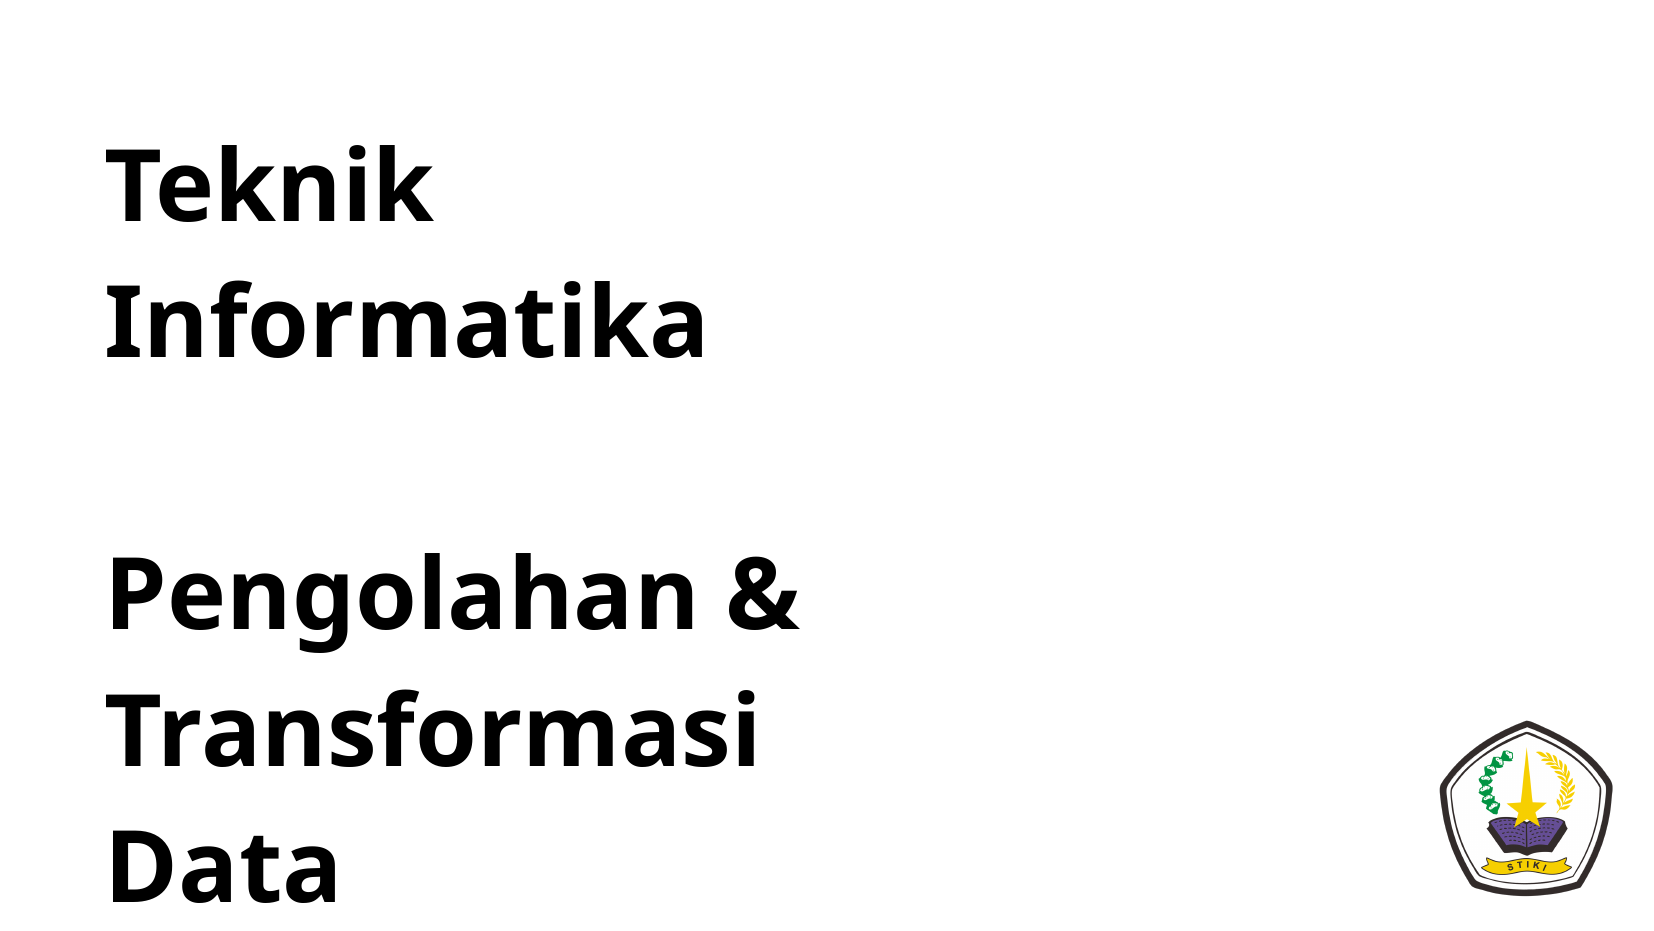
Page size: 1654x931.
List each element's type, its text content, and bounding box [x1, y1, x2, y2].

text_box Teknik Informatika Pengolahan & Transformasi Data [90, 106, 1036, 654]
picture [1434, 718, 1621, 901]
